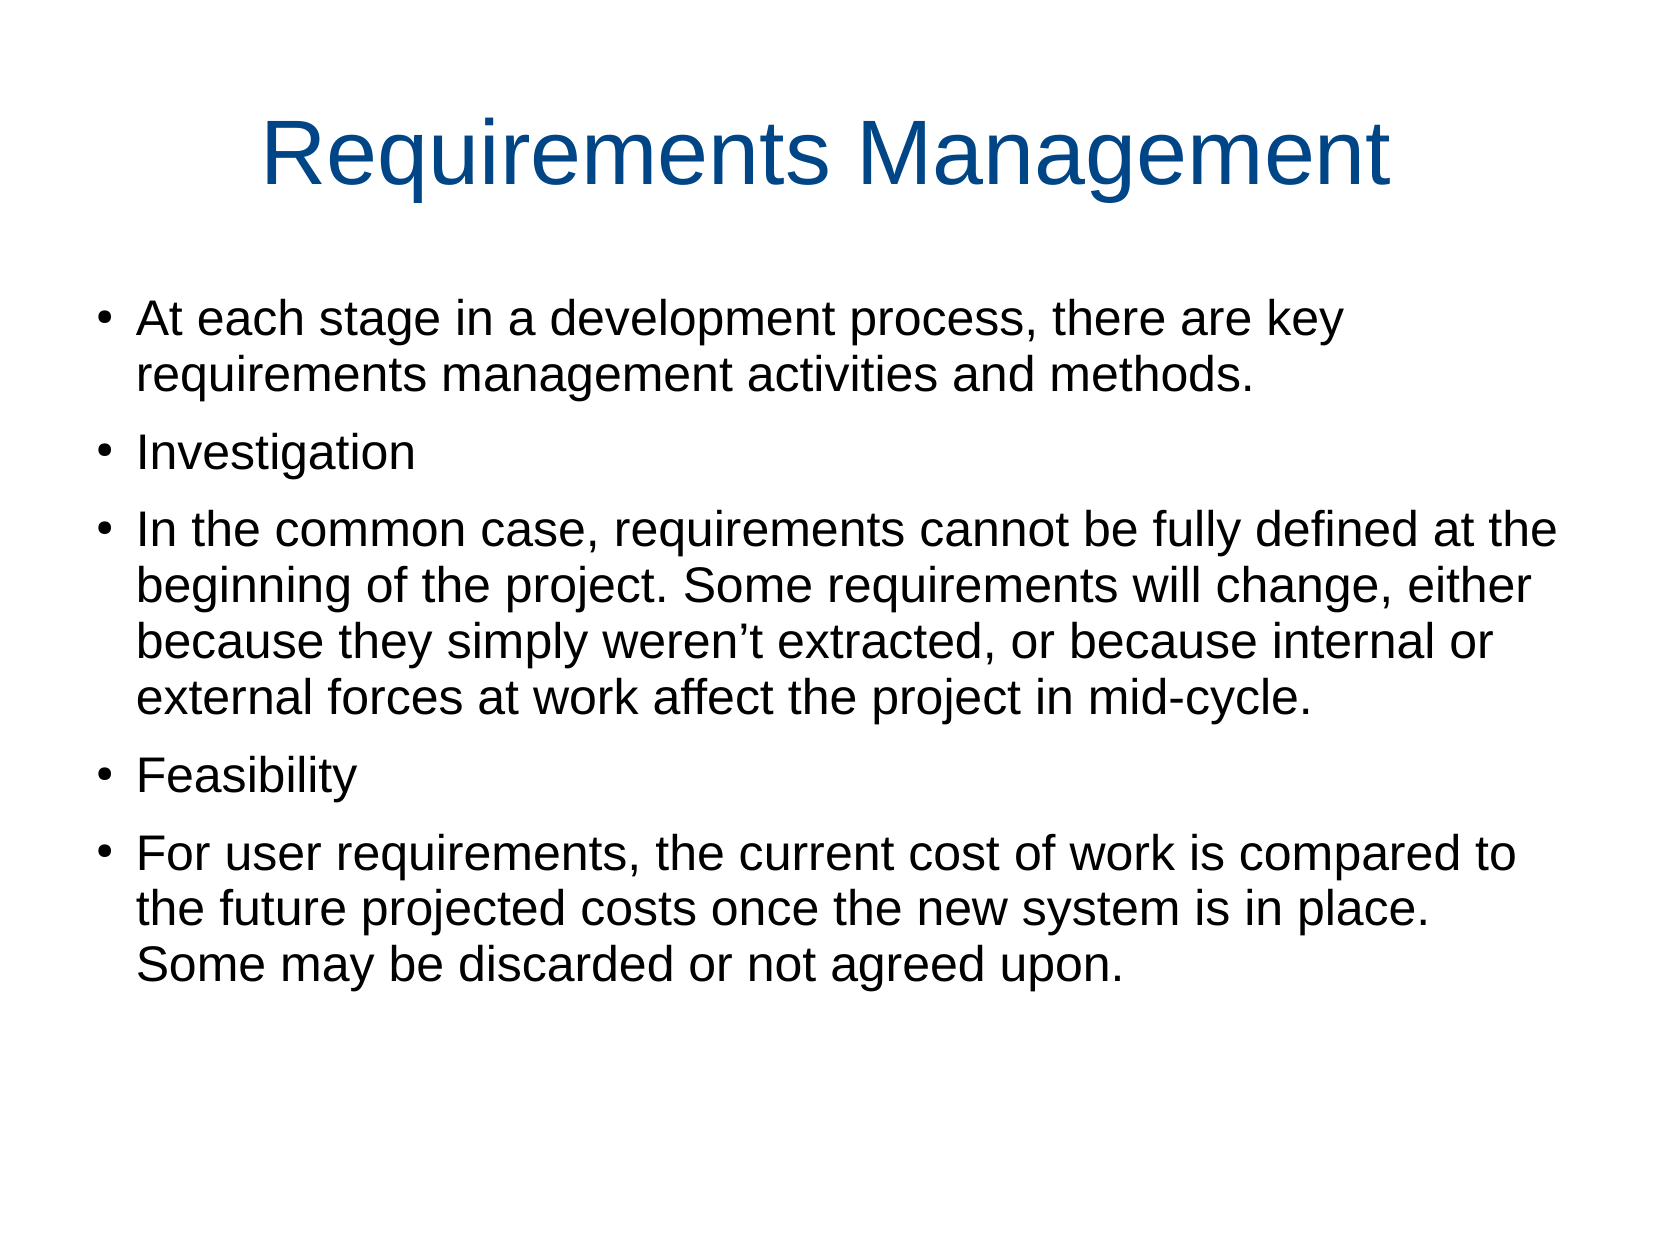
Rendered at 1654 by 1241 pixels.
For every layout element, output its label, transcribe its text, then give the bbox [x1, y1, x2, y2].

list At each stage in a development process, there are key requirements management activities and methods. Investigation In the common case, requirements cannot be fully defined at the beginning of the project. Some requirements will change, either because they simply weren’t extracted, or because internal or external forces at work affect the project in mid-cycle. Feasibility For user requirements, the current cost of work is compared to the future projected costs once the new system is in place. Some may be discarded or not agreed upon. [82, 290, 1571, 1010]
title Requirements Management [82, 49, 1571, 257]
